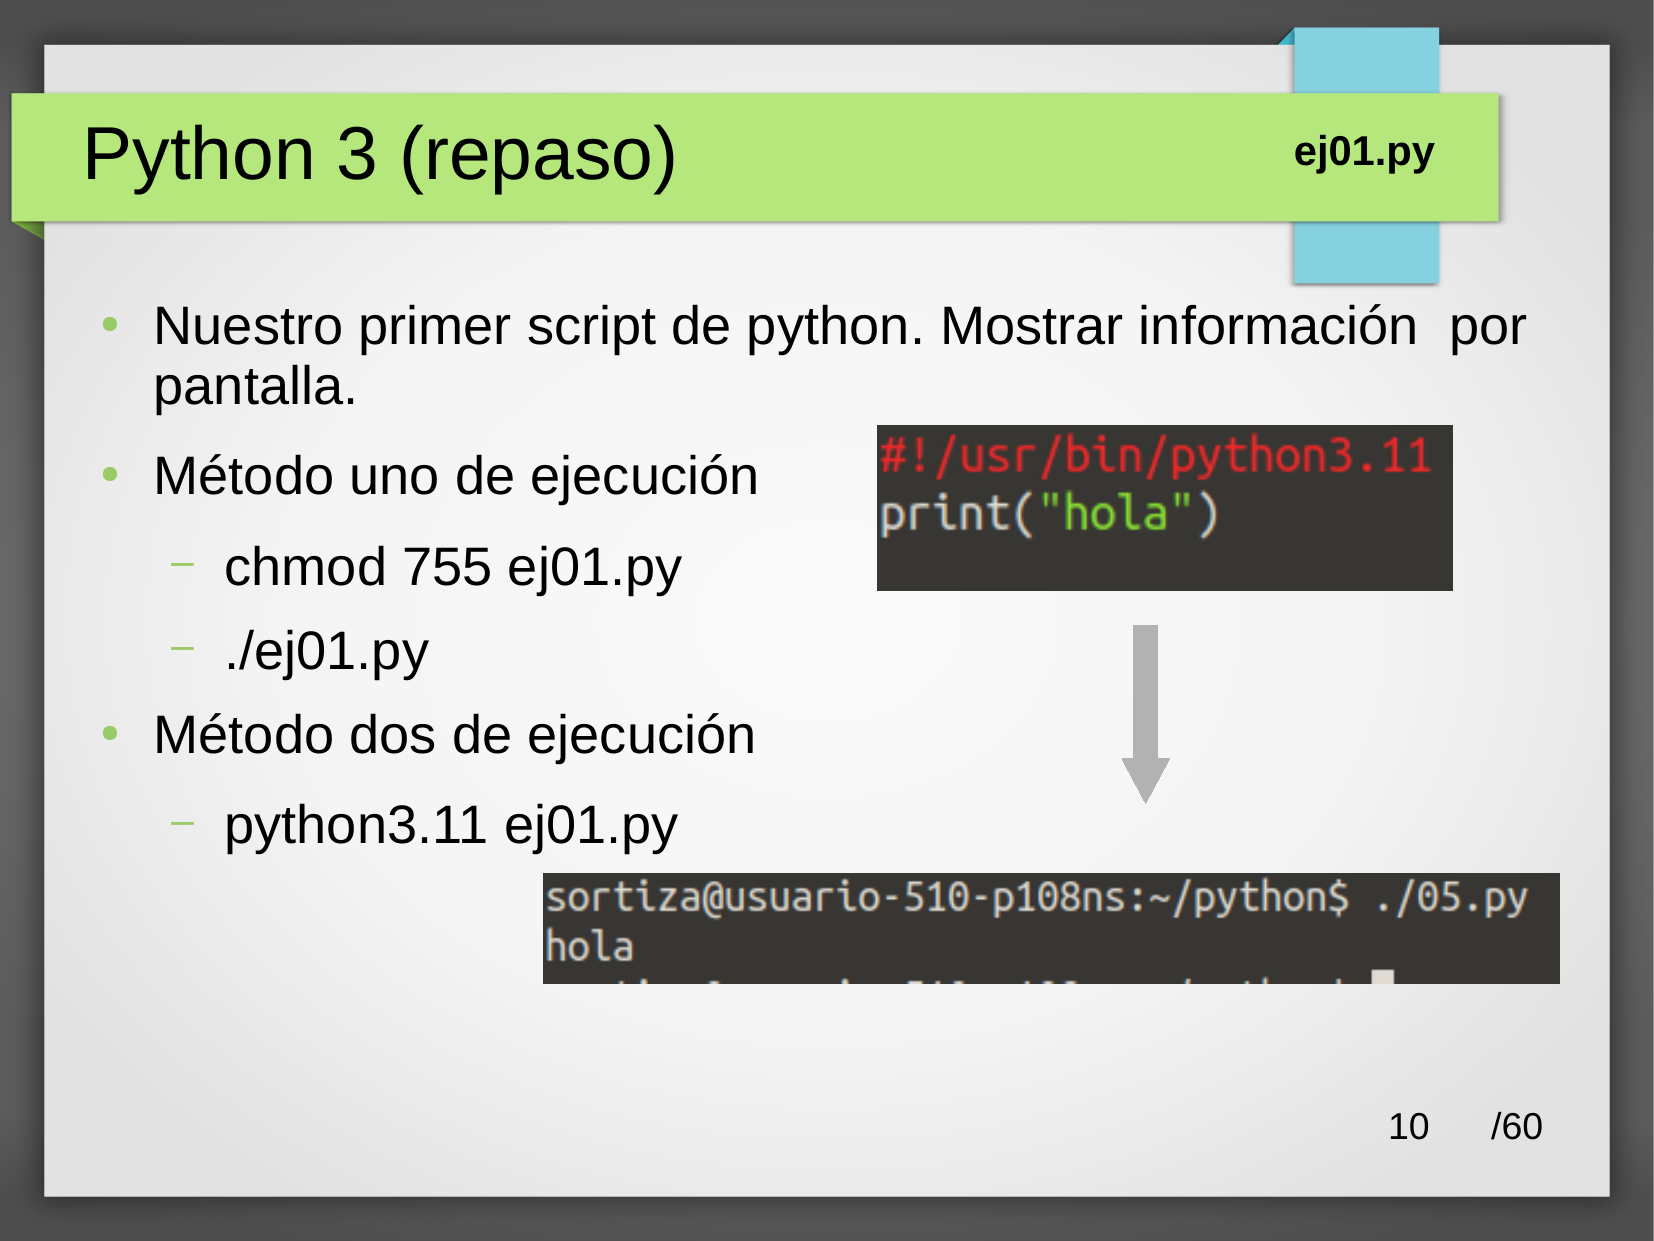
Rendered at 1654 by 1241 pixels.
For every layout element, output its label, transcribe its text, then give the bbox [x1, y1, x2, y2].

list Nuestro primer script de python. Mostrar información por pantalla. Método uno de ejecución chmod 755 ej01.py ./ej01.py Método dos de ejecución python3.11 ej01.py [82, 295, 1571, 1015]
text_box /60 [1476, 1098, 1644, 1169]
text_box [1122, 625, 1170, 804]
text_box <número> [1373, 1098, 1476, 1169]
title Python 3 (repaso) [82, 94, 1264, 213]
picture [0, 0, 1654, 1241]
text_box ej01.py [1279, 120, 1465, 229]
